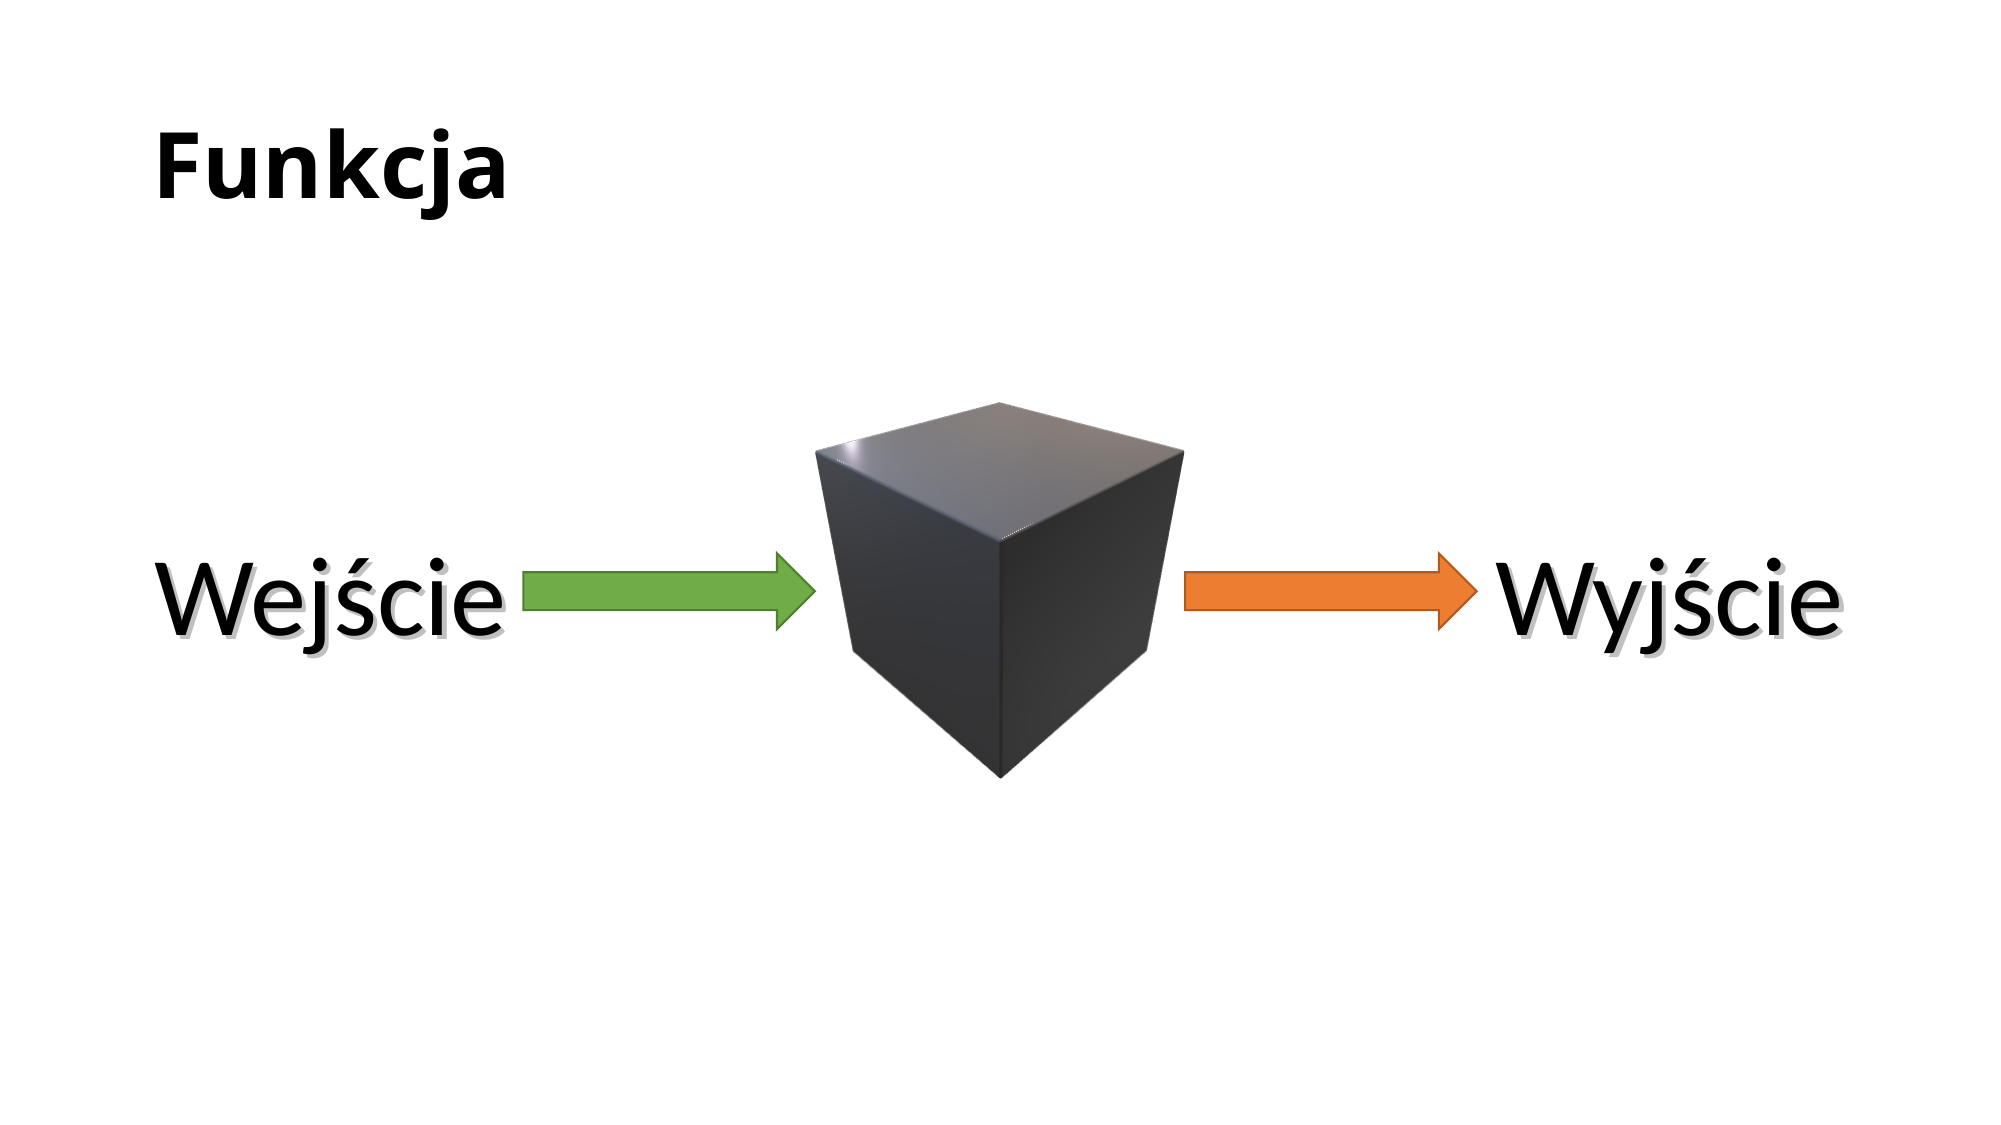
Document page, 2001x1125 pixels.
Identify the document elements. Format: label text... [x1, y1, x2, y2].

text_box Wyjście [1480, 515, 1859, 666]
picture [814, 345, 1186, 780]
text_box [1185, 553, 1477, 630]
title Funkcja [137, 59, 1863, 278]
text_box Wejście [139, 515, 522, 666]
text_box [523, 553, 815, 630]
